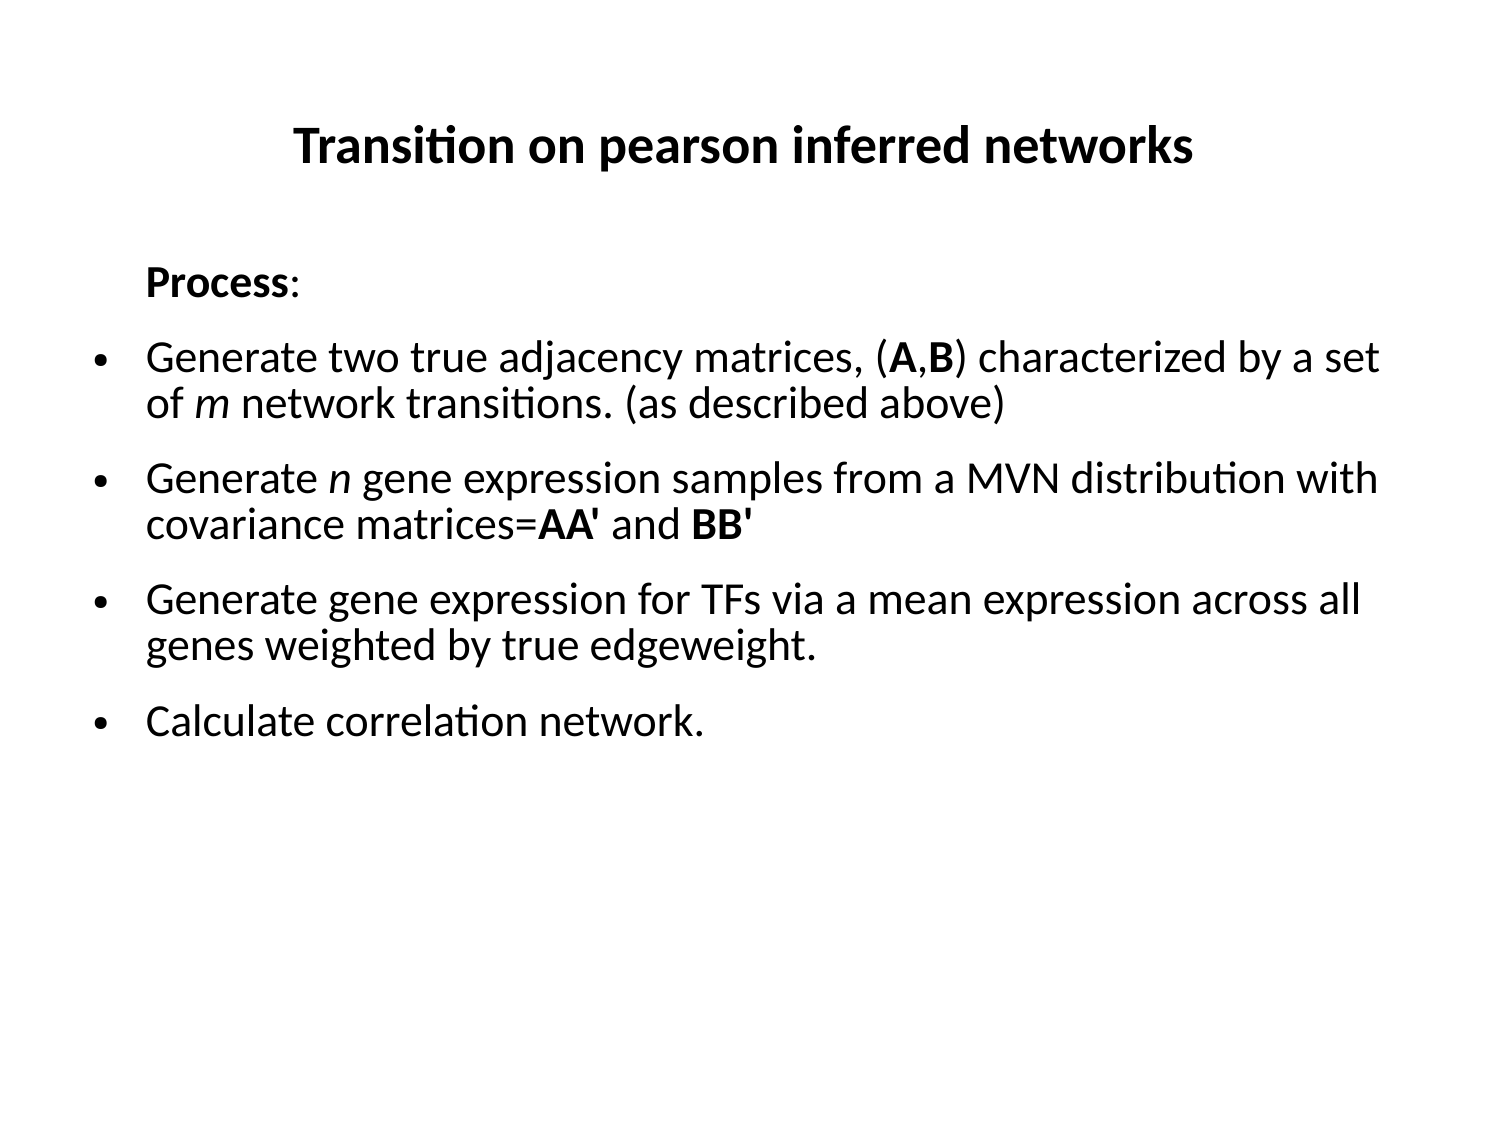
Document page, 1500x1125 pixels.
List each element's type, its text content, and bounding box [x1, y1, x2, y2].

list Process: Generate two true adjacency matrices, (A,B) characterized by a set of m network transitions. (as described above) Generate n gene expression samples from a MVN distribution with covariance matrices=AA' and BB' Generate gene expression for TFs via a mean expression across all genes weighted by true edgeweight. Calculate correlation network. [75, 263, 1425, 916]
title Transition on pearson inferred networks [106, 29, 1382, 263]
